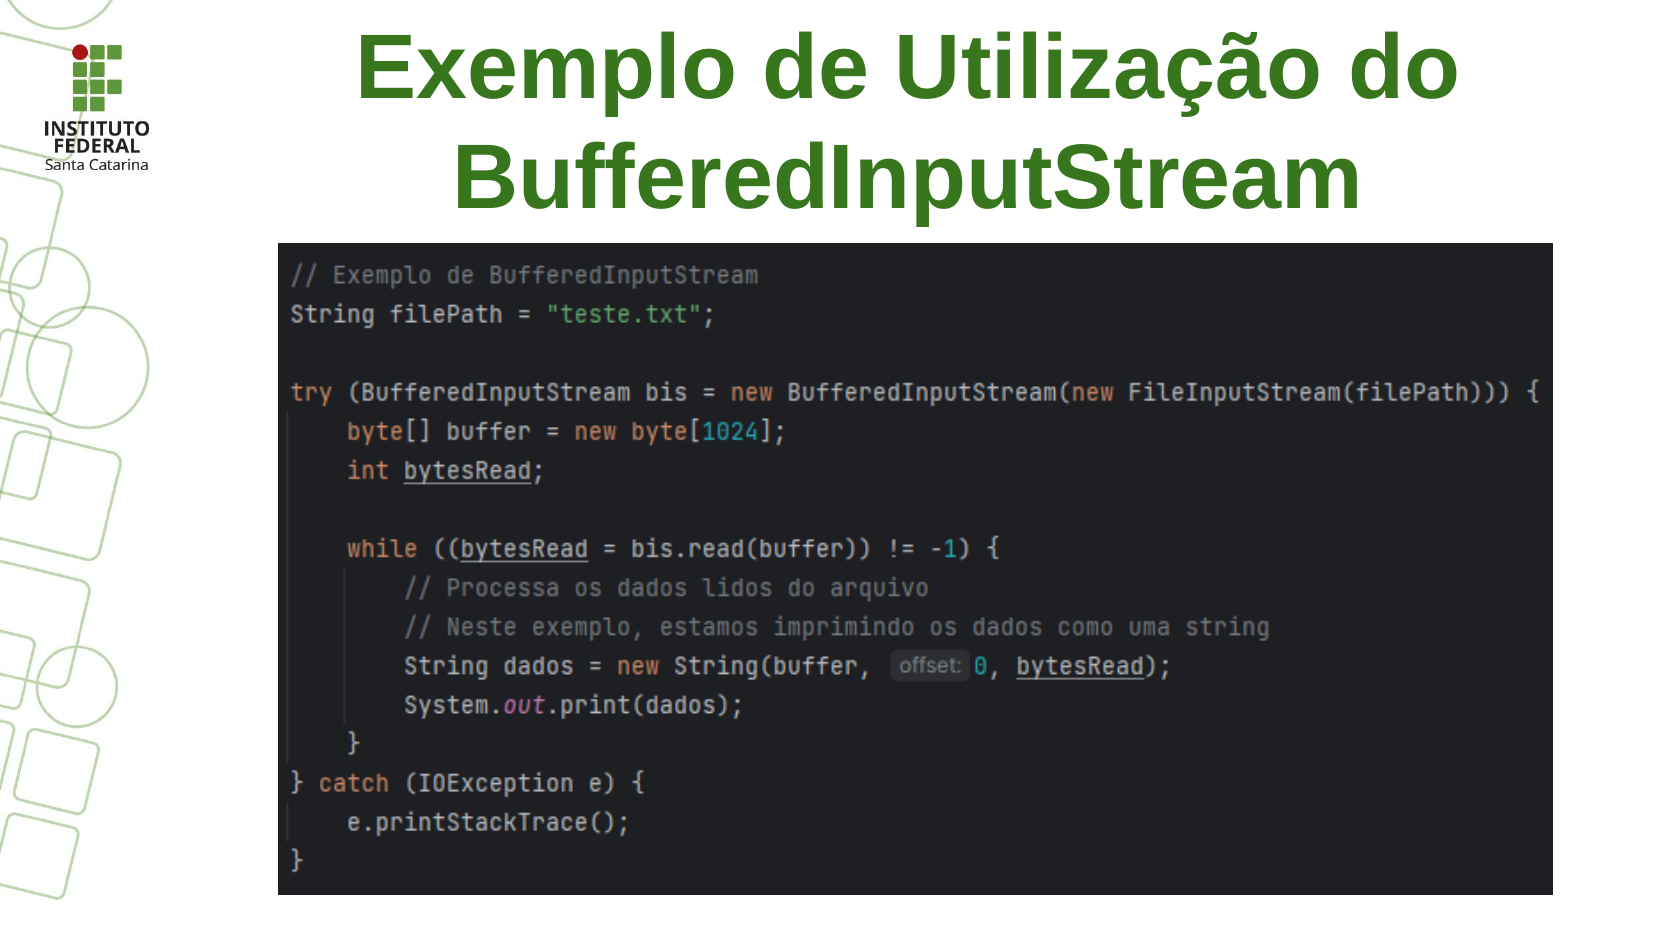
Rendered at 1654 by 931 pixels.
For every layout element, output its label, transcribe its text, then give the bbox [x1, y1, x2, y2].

title Exemplo de Utilização do BufferedInputStream [252, 29, 1564, 205]
picture [0, 0, 1553, 931]
